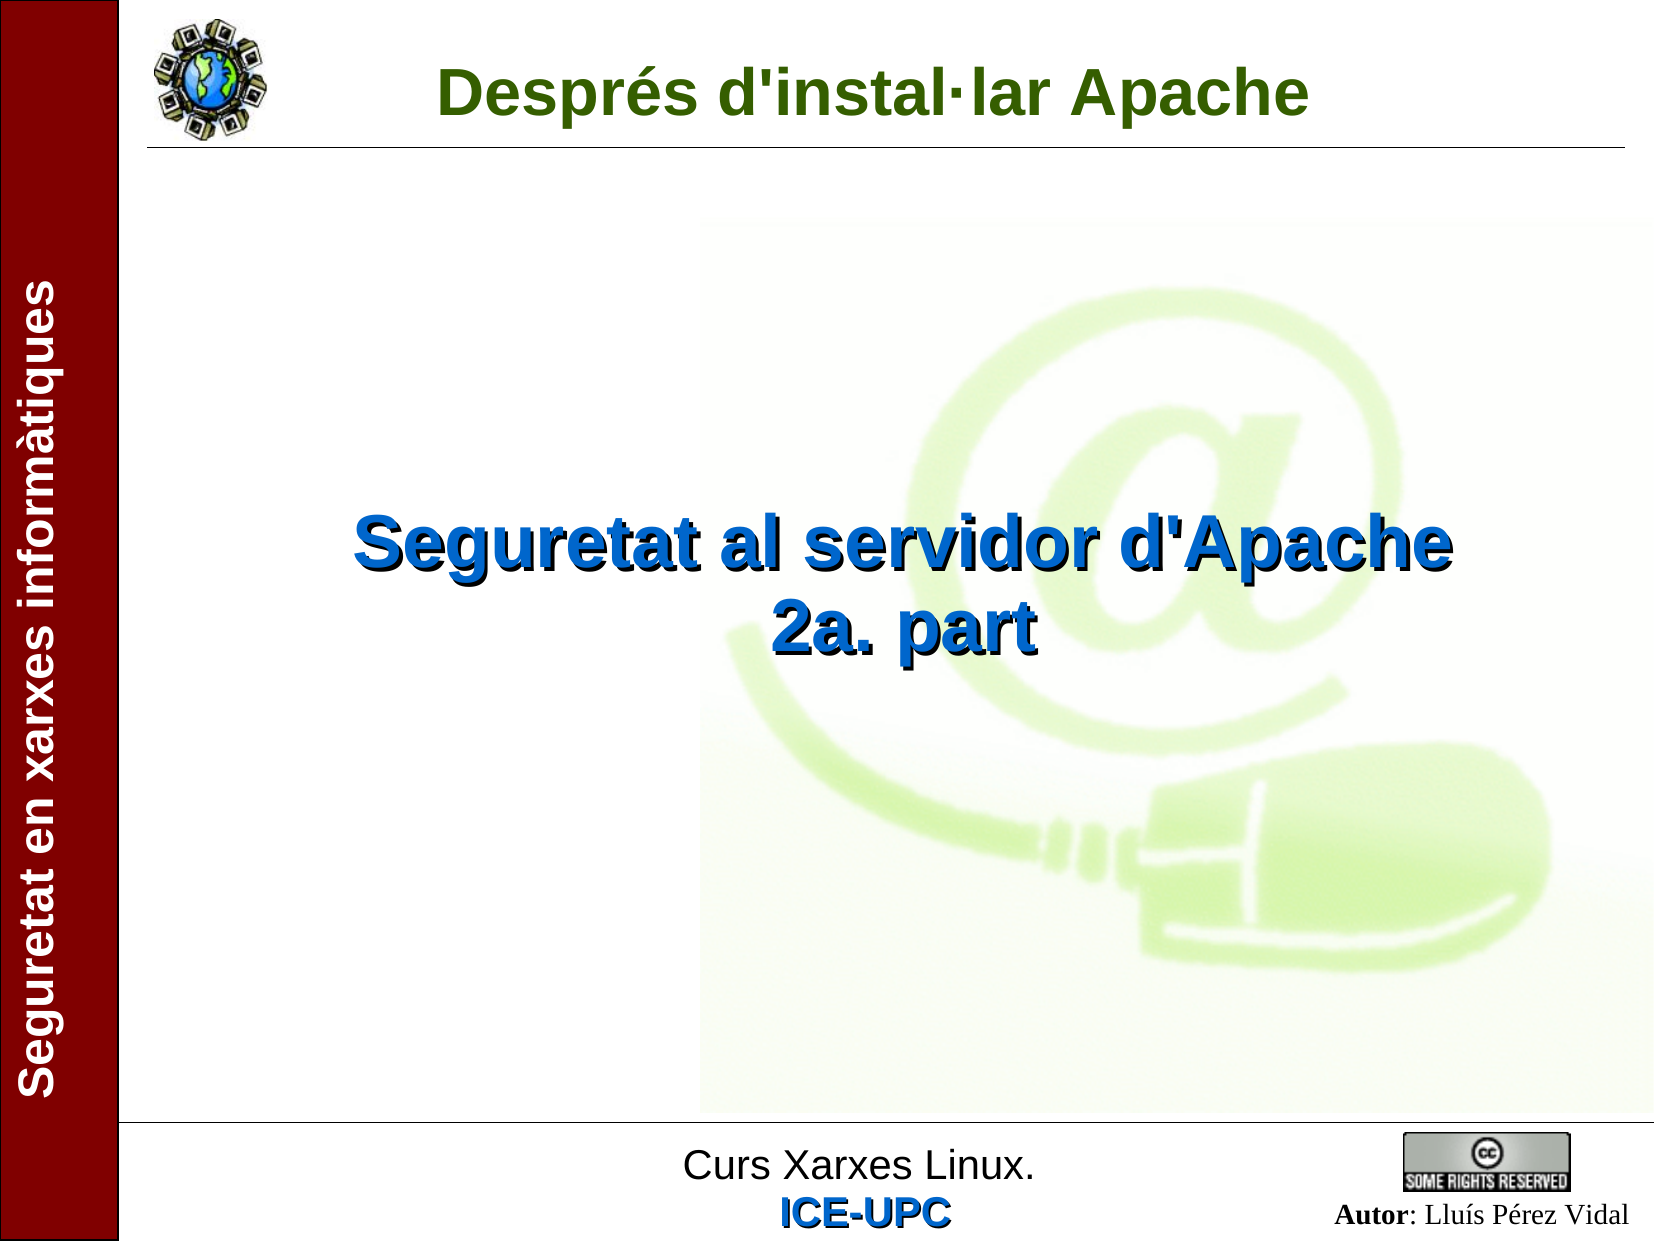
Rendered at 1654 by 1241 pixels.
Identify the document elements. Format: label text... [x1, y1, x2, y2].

picture [700, 217, 1654, 1113]
title Després d'instal·lar Apache [129, 43, 1619, 142]
picture [154, 19, 268, 43]
picture [1403, 1132, 1571, 1192]
subtitle Seguretat al servidor d'Apache 2a. part [141, 242, 1630, 1093]
